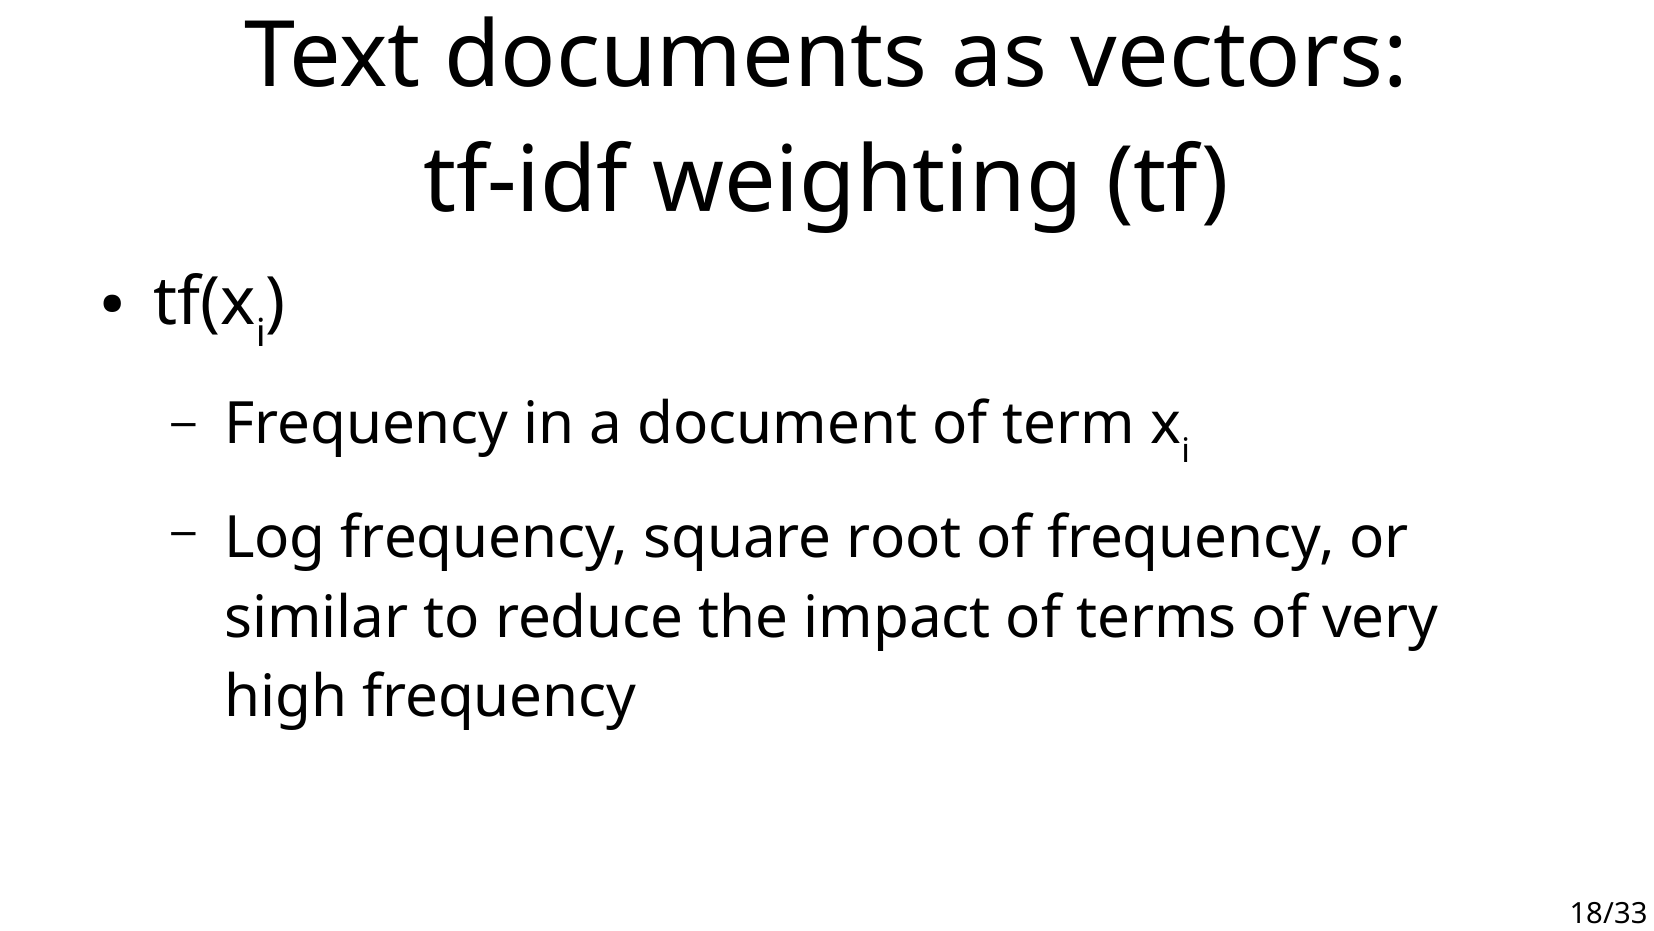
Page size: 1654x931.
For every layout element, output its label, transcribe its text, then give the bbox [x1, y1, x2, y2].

title Text documents as vectors: tf-idf weighting (tf) [82, 0, 1571, 243]
list tf(xi) Frequency in a document of term xi Log frequency, square root of frequency, or similar to reduce the impact of terms of very high frequency [82, 253, 1571, 886]
